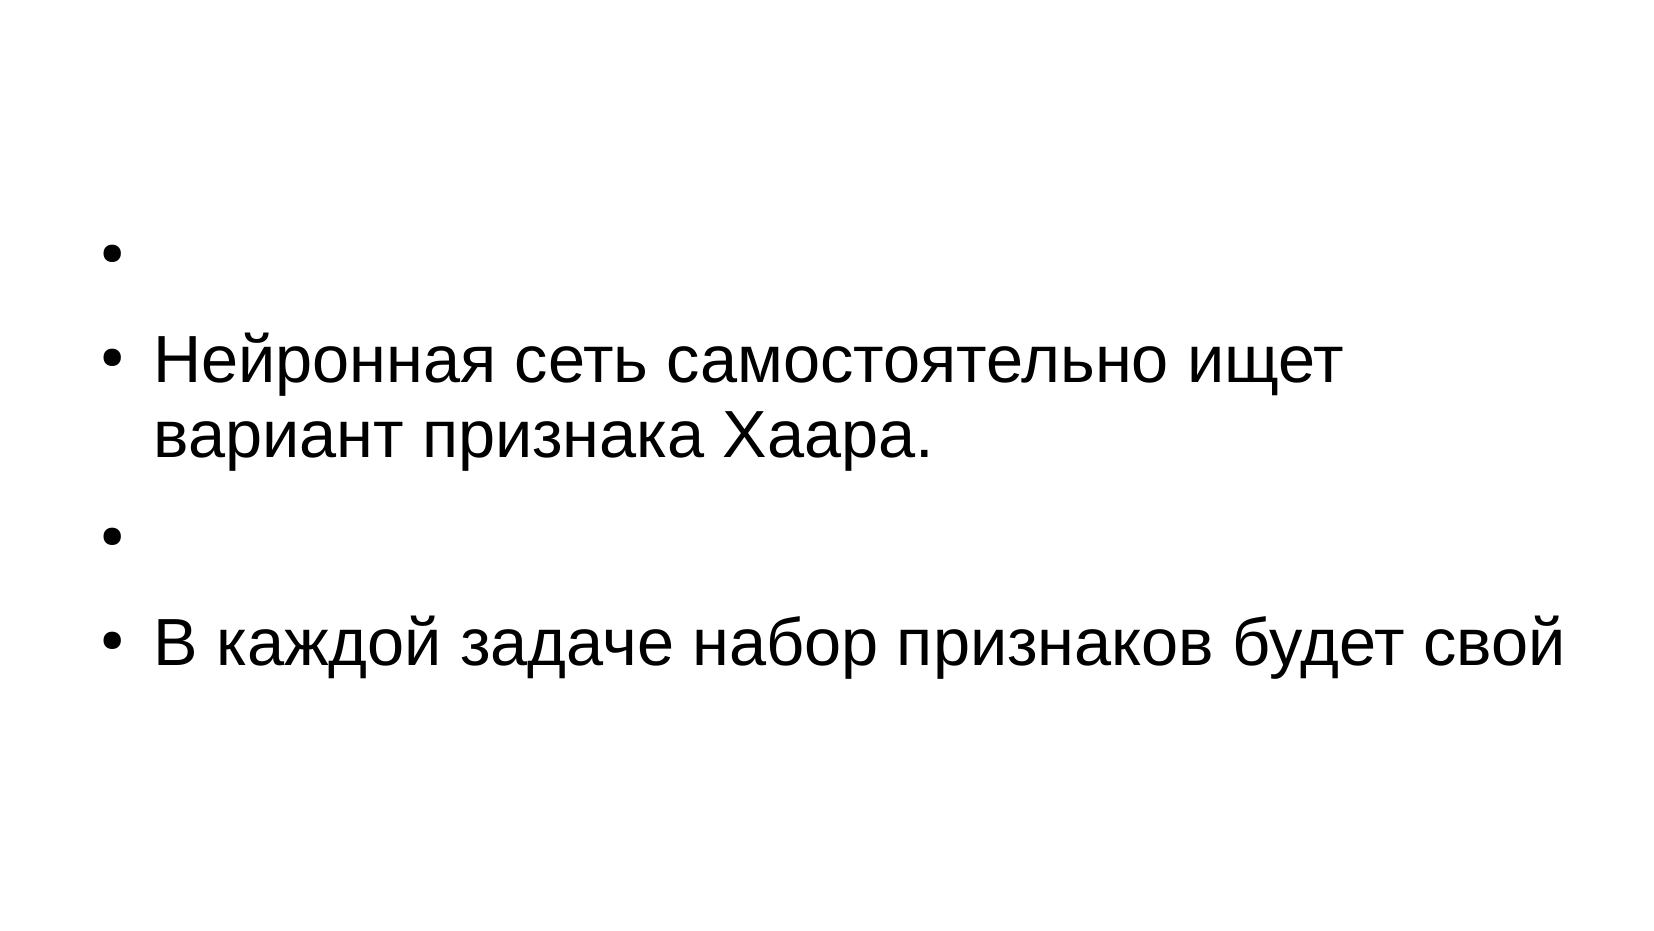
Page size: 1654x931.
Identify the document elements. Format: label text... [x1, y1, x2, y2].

list Нейронная сеть самостоятельно ищет вариант признака Хаара. В каждой задаче набор признаков будет свой [82, 217, 1571, 758]
